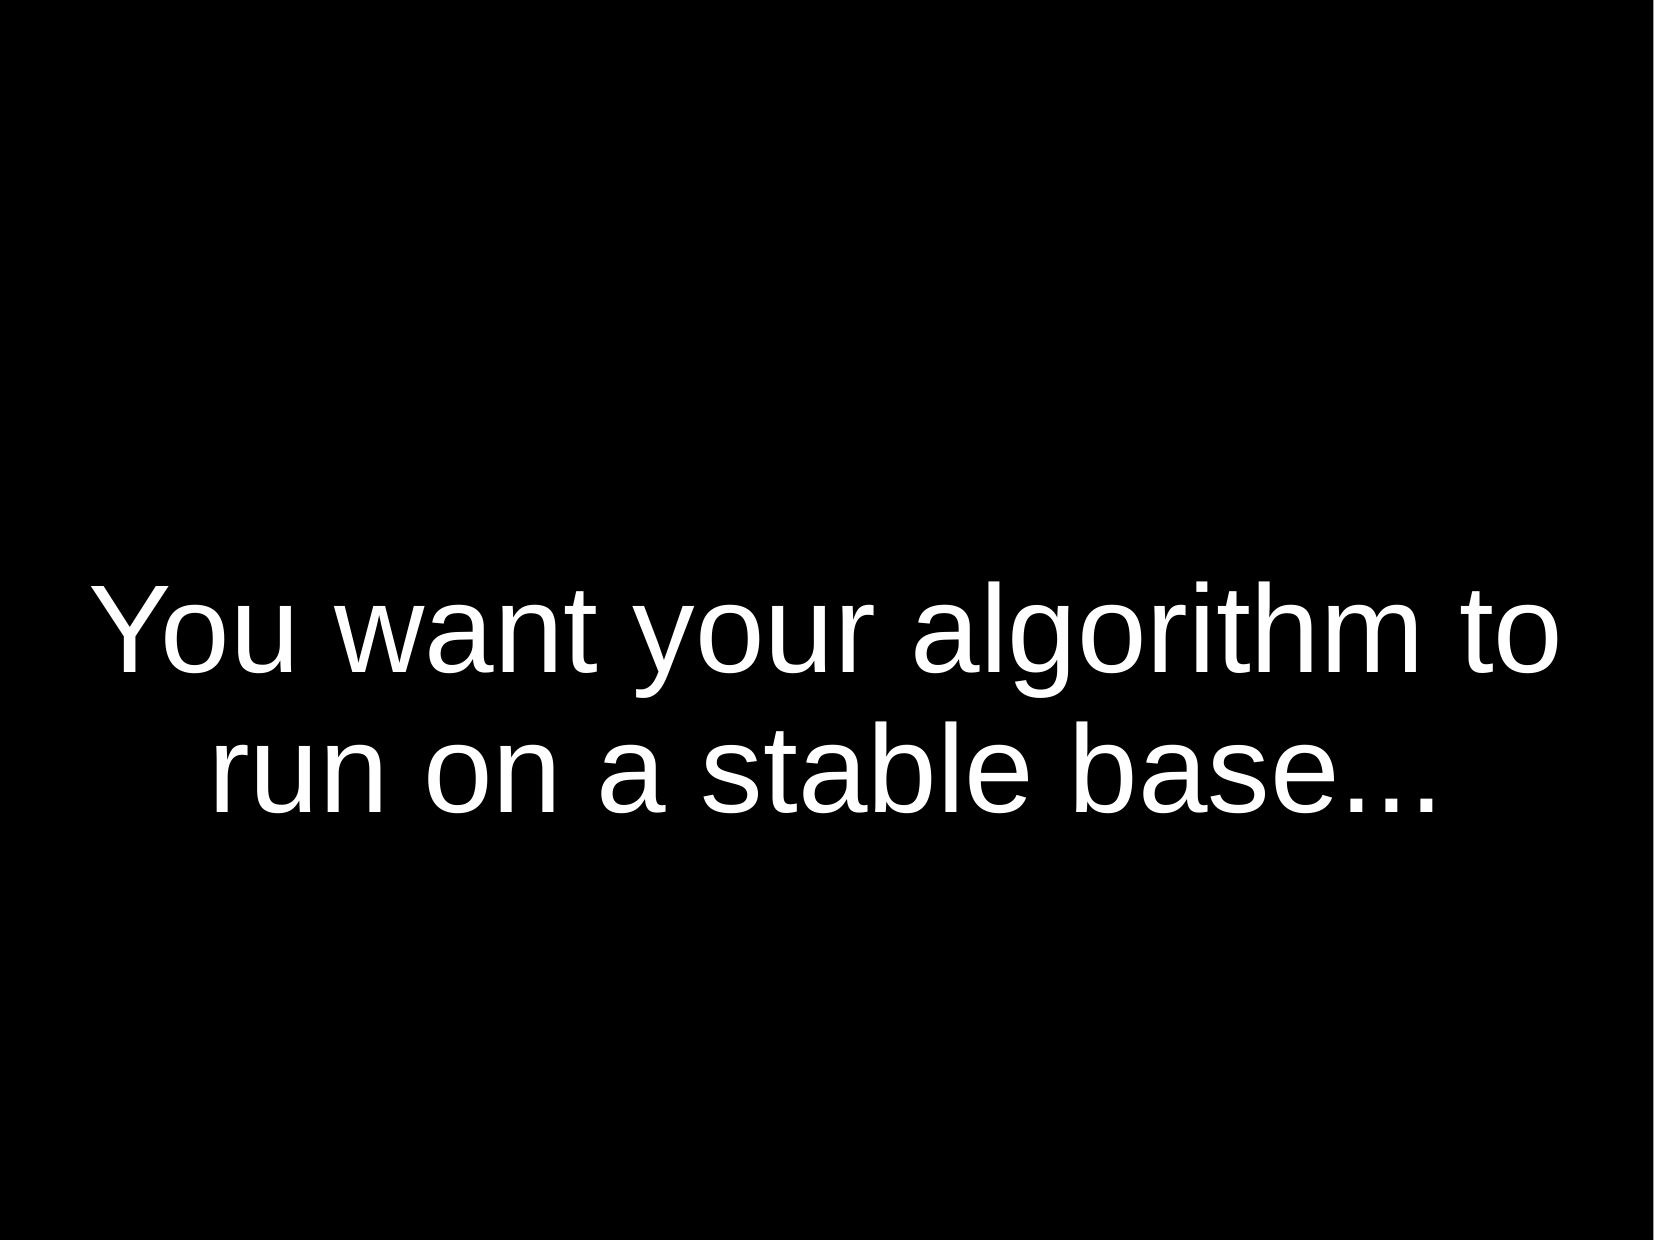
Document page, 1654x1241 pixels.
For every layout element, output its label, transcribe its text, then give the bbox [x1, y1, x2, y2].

subtitle You want your algorithm to run on a stable base... [82, 297, 1571, 1102]
